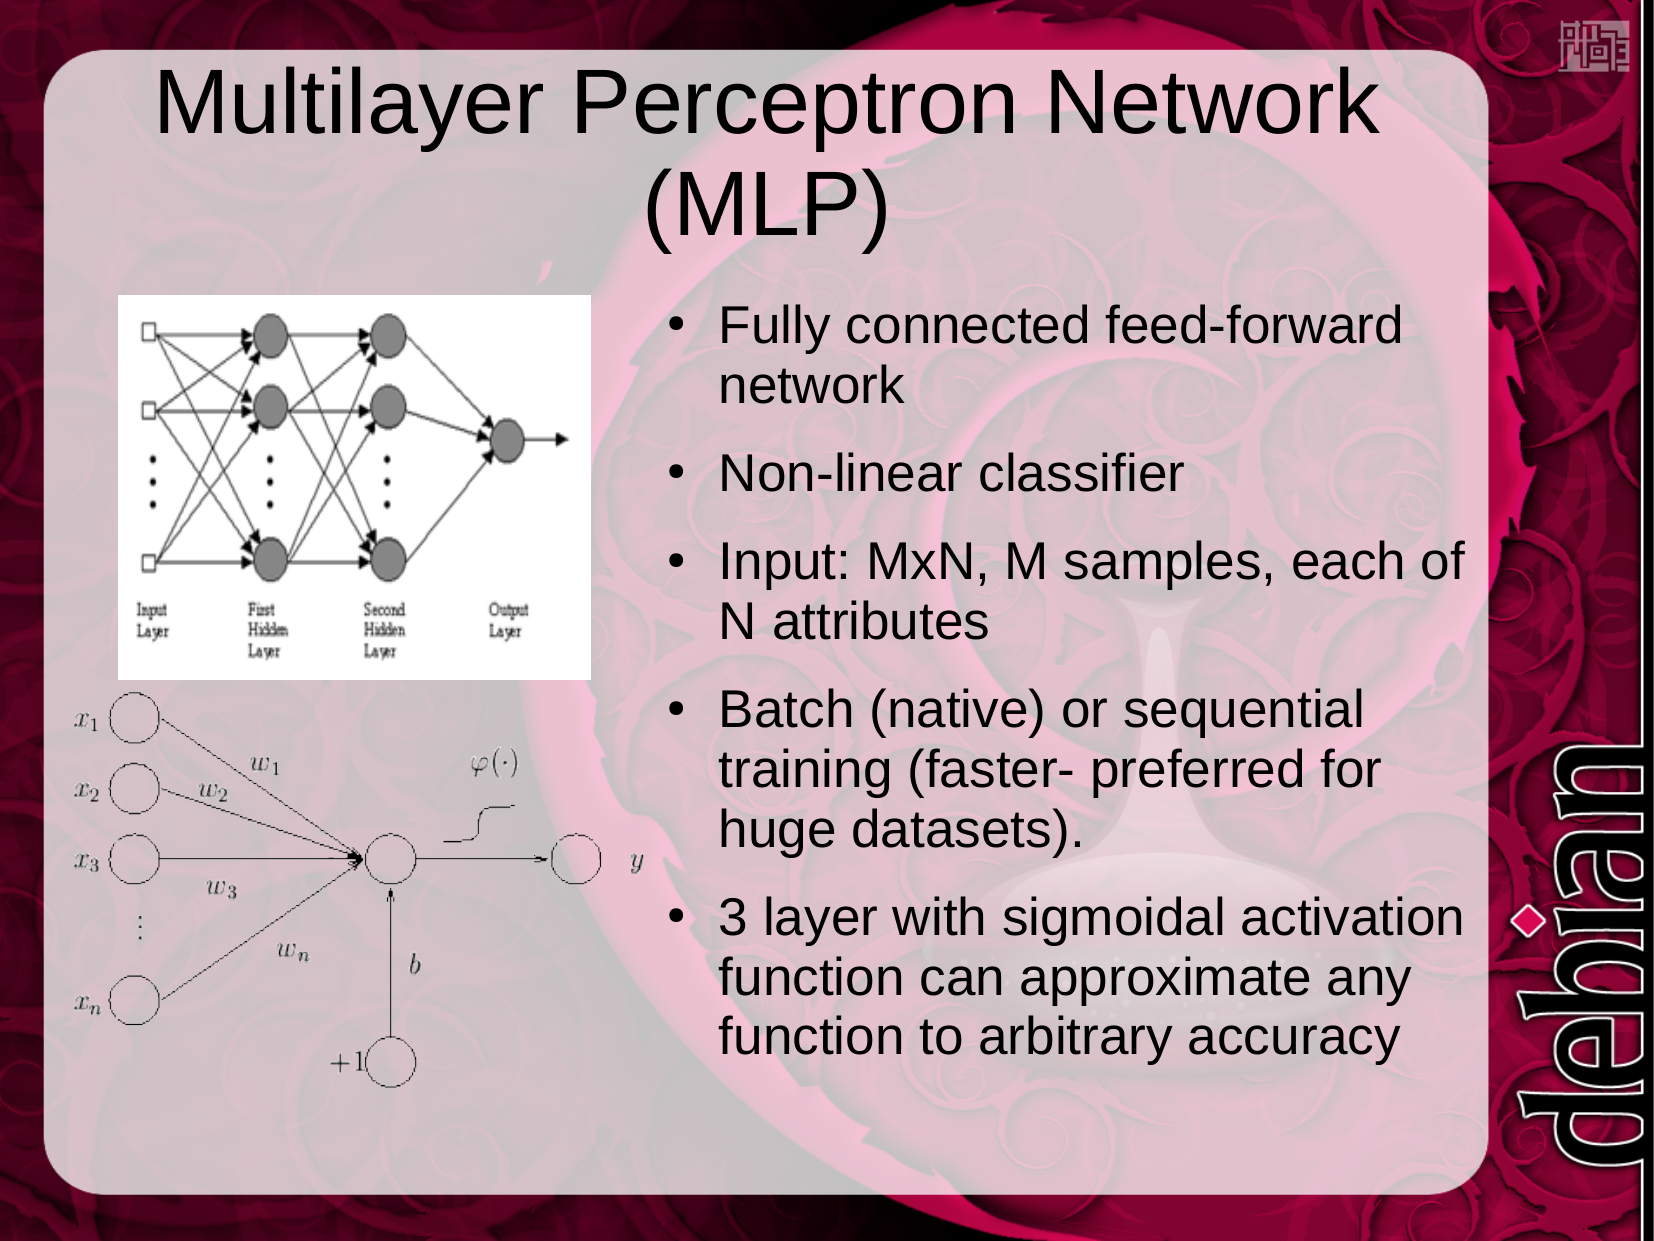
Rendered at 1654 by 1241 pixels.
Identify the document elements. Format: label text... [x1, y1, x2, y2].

list Fully connected feed-forward network Non-linear classifier Input: MxN, M samples, each of N attributes Batch (native) or sequential training (faster- preferred for huge datasets). 3 layer with sigmoidal activation function can approximate any function to arbitrary accuracy [649, 295, 1477, 1109]
picture [0, 0, 1654, 1241]
list [59, 290, 751, 672]
title Multilayer Perceptron Network (MLP) [59, 49, 1477, 257]
